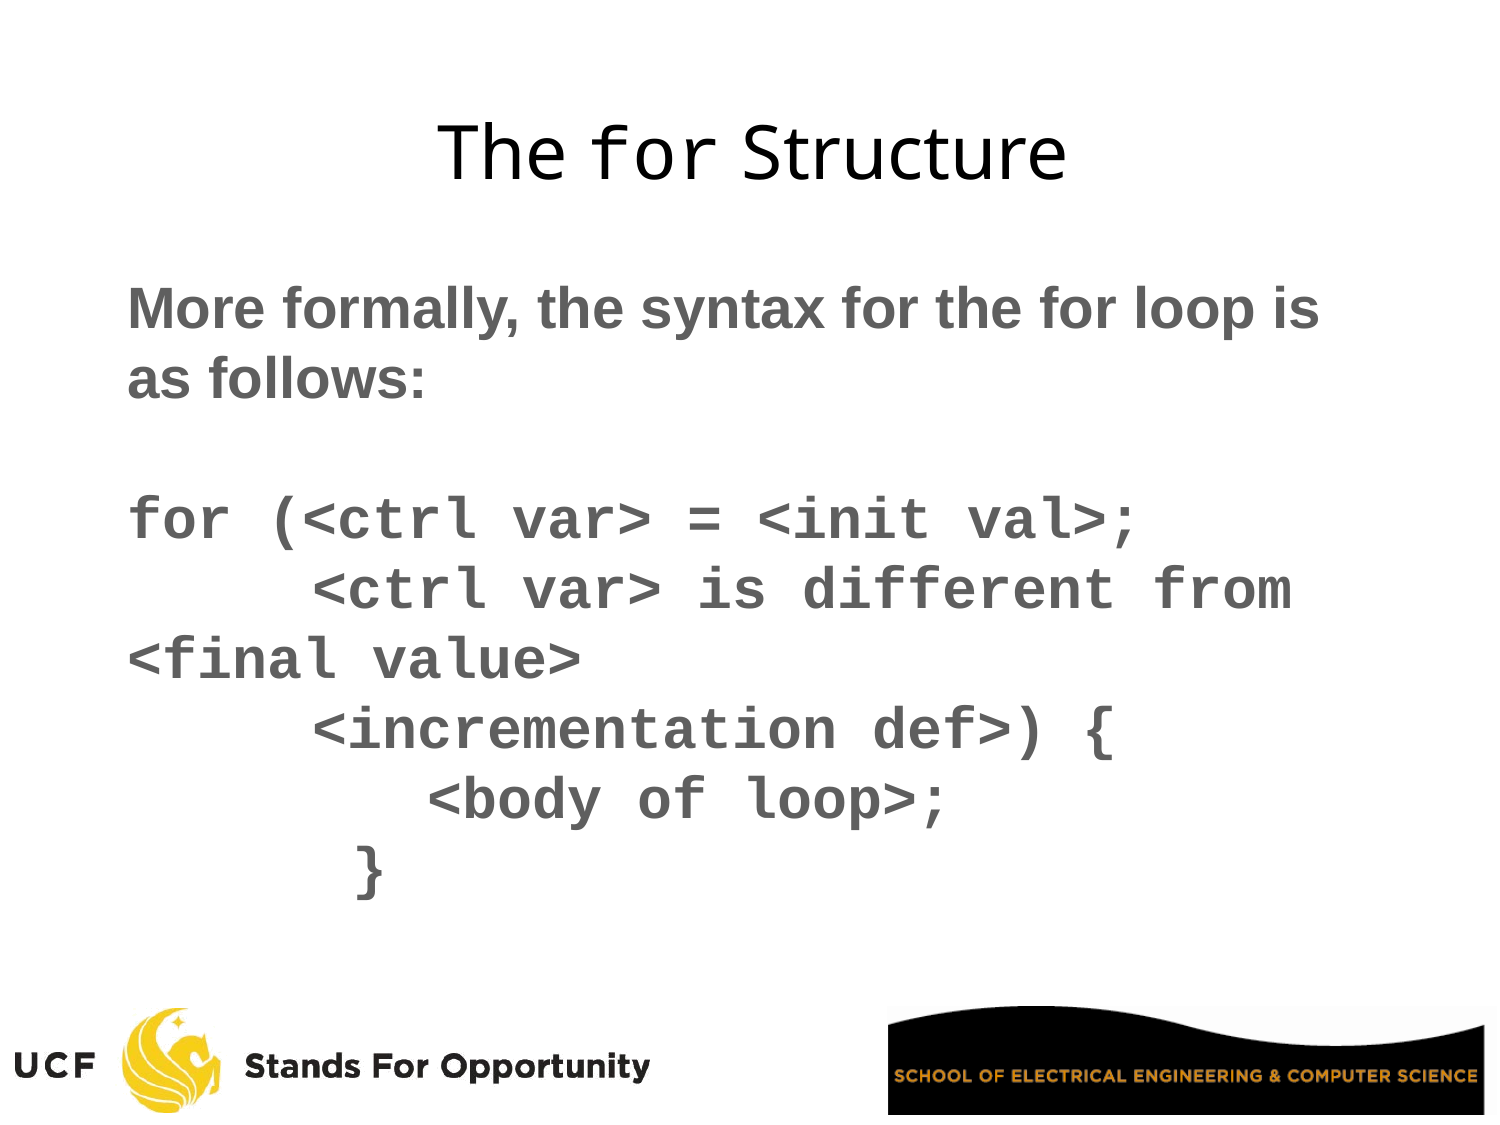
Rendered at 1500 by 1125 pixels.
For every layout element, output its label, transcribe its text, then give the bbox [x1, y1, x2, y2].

picture [887, 1006, 1497, 1115]
picture [15, 1008, 650, 1113]
text_box More formally, the syntax for the for loop is as follows: for (<ctrl var> = <init val>; <ctrl var> is different from <final value> <incrementation def>) { <body of loop>; } [112, 262, 1388, 938]
text_box The for Structure [79, 52, 1427, 248]
